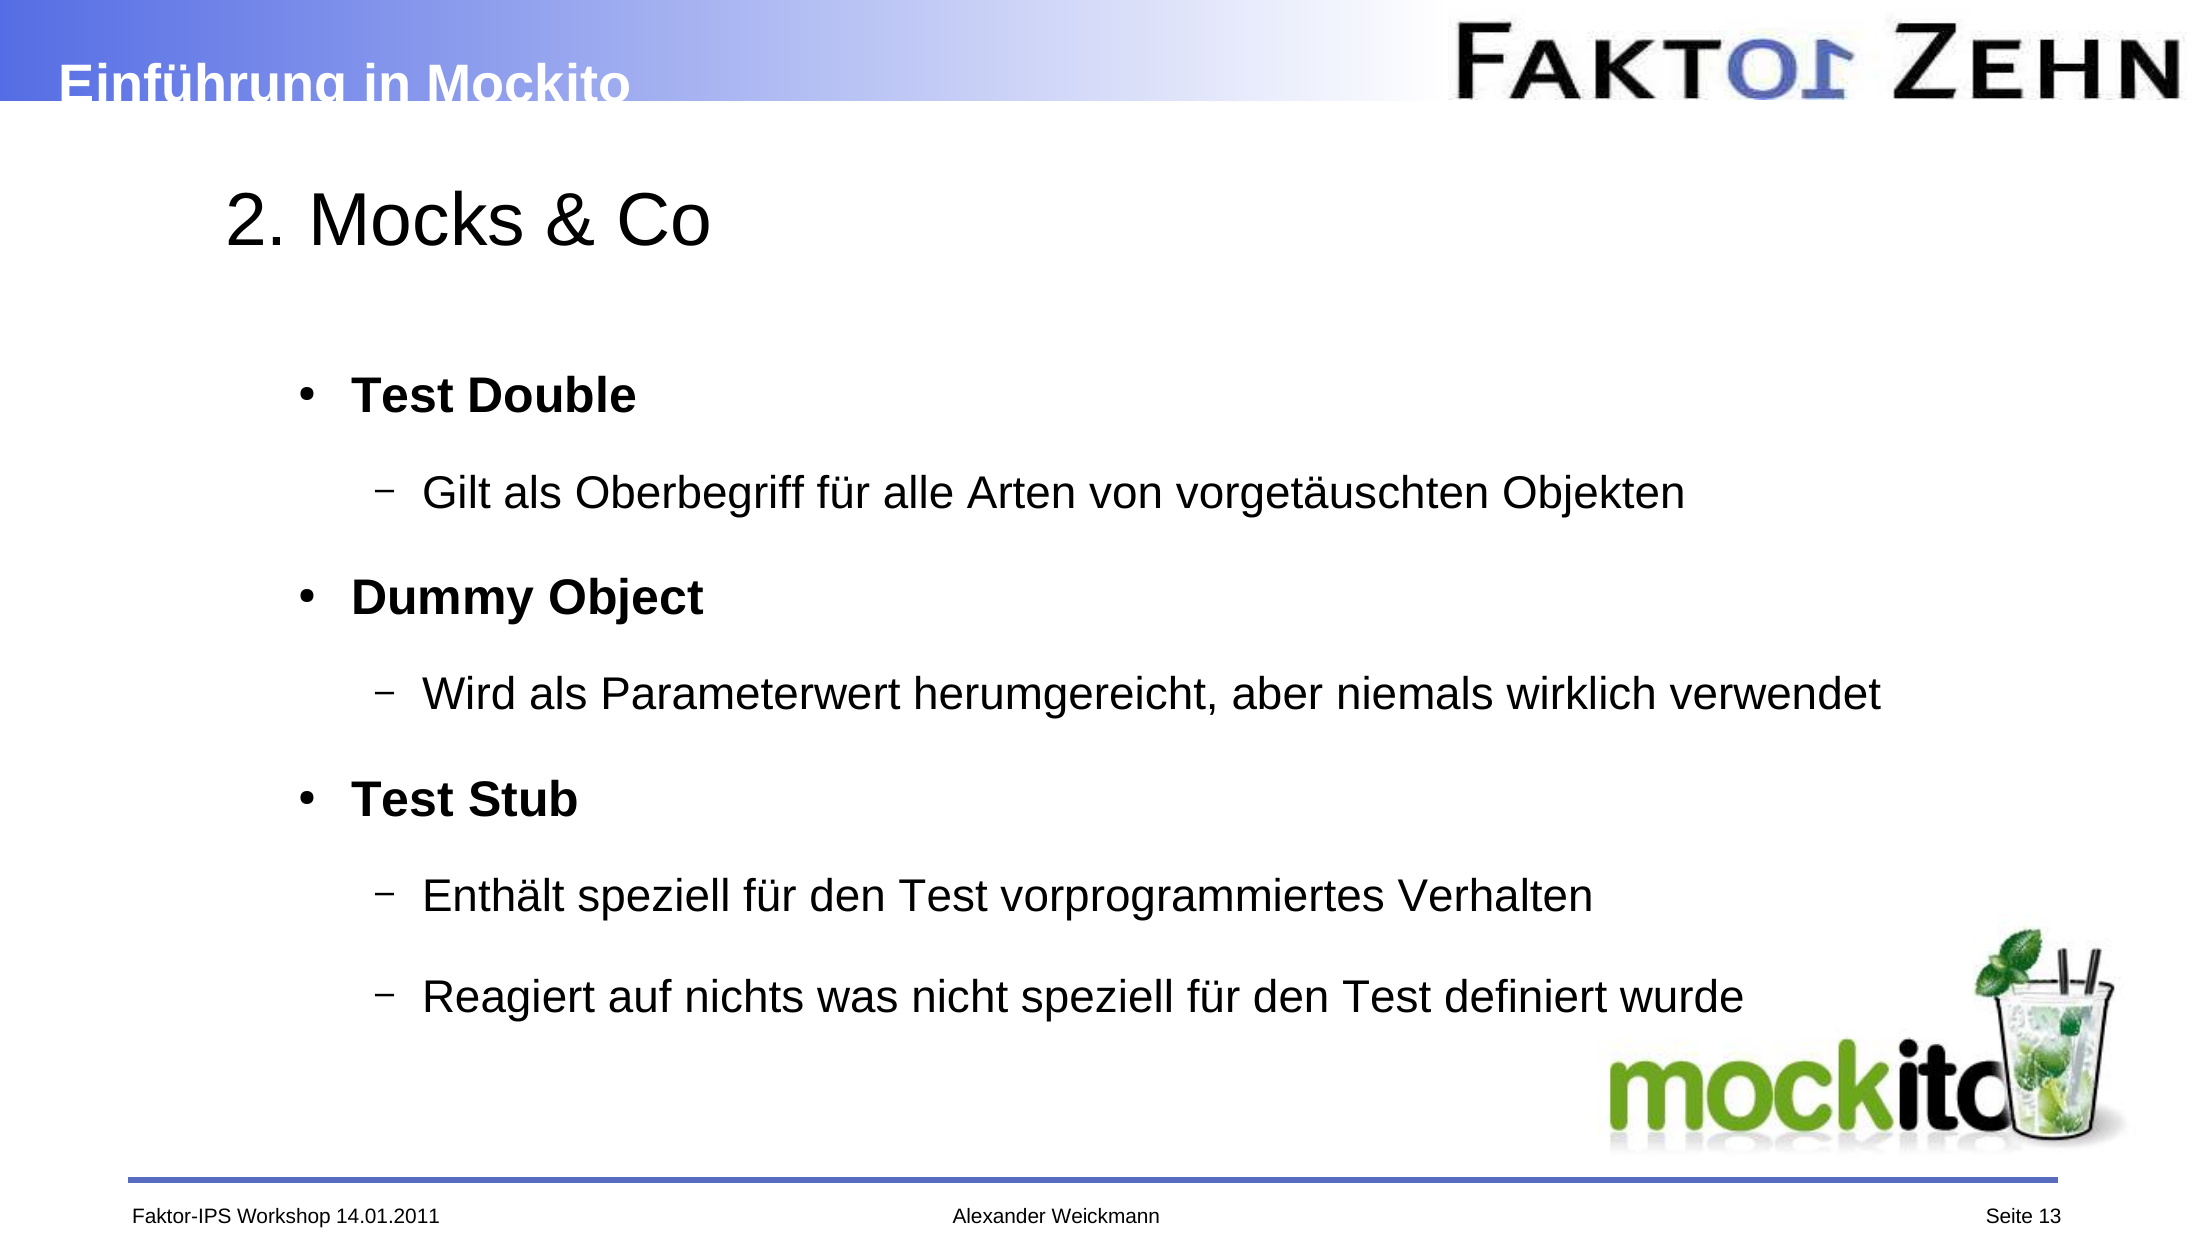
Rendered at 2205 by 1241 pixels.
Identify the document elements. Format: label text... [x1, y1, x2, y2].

picture [1598, 914, 2141, 1167]
picture [1448, 7, 2191, 100]
list Test Double Gilt als Oberbegriff für alle Arten von vorgetäuschten Objekten Dummy Object Wird als Parameterwert herumgereicht, aber niemals wirklich verwendet Test Stub Enthält speziell für den Test vorprogrammiertes Verhalten Reagiert auf nichts was nicht speziell für den Test definiert wurde [280, 339, 2036, 1108]
title 2. Mocks & Co [225, 142, 1981, 296]
